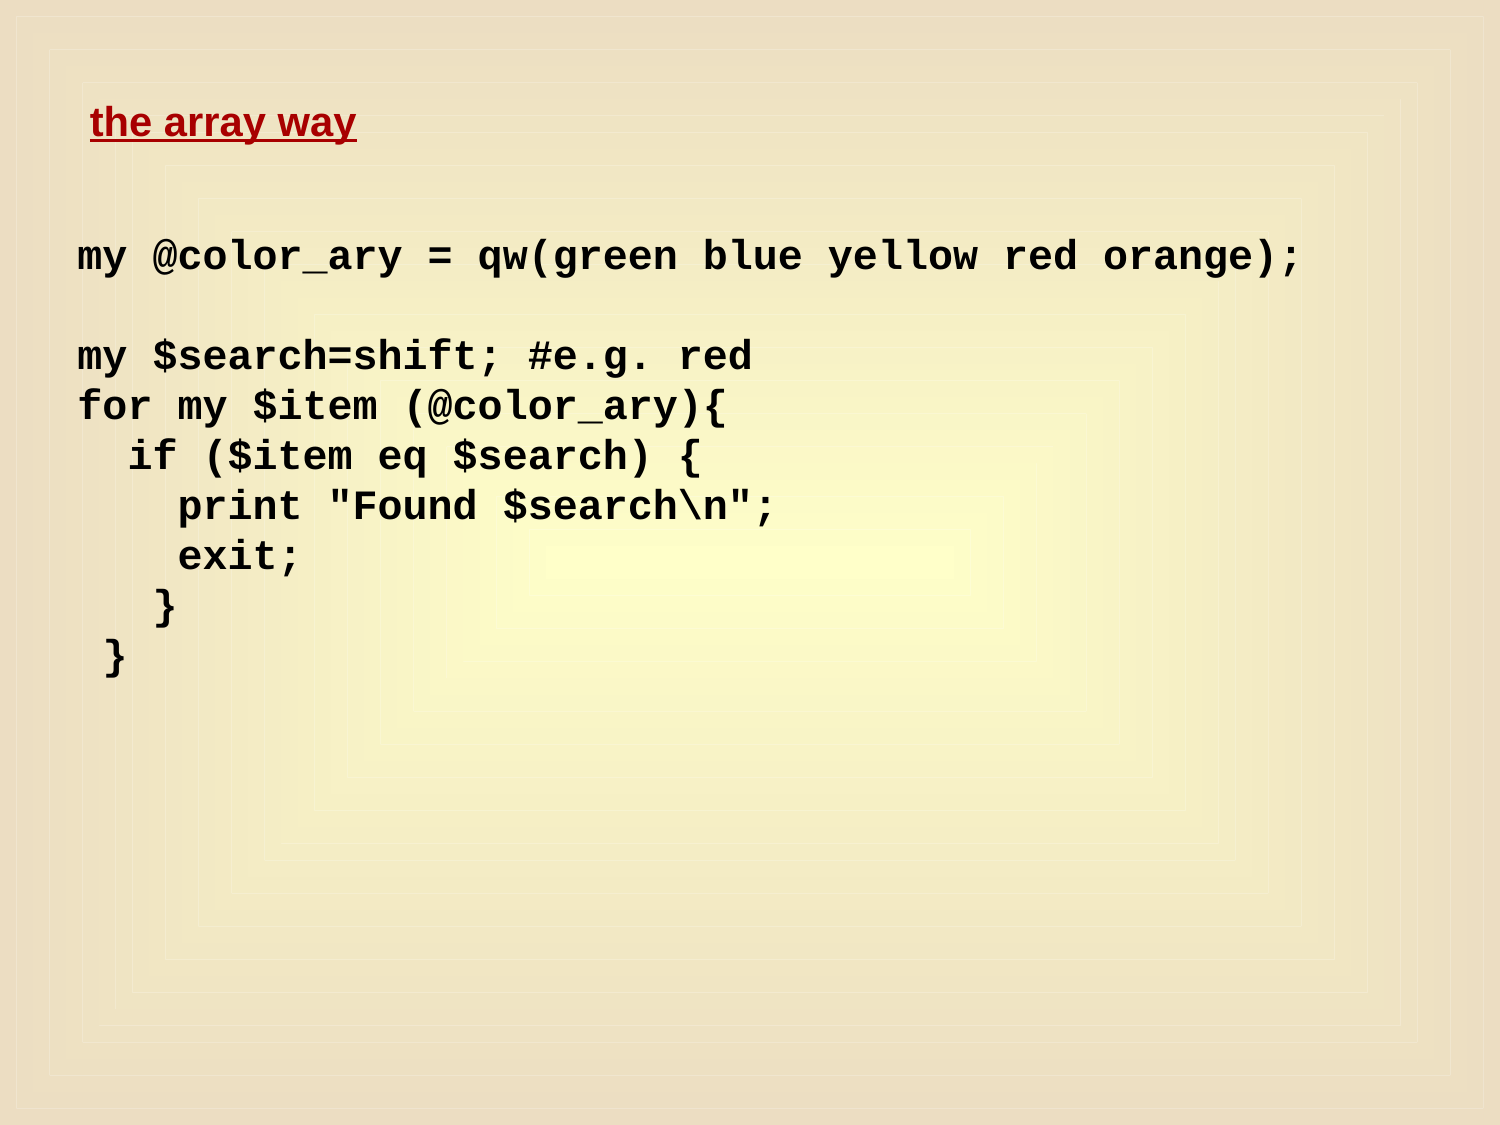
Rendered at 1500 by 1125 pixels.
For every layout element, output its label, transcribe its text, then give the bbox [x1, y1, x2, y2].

text_box the array way [75, 87, 513, 154]
text_box my @color_ary = qw(green blue yellow red orange); my $search=shift; #e.g. red for my $item (@color_ary){ if ($item eq $search) { print "Found $search\n"; exit; } } [62, 219, 1318, 786]
